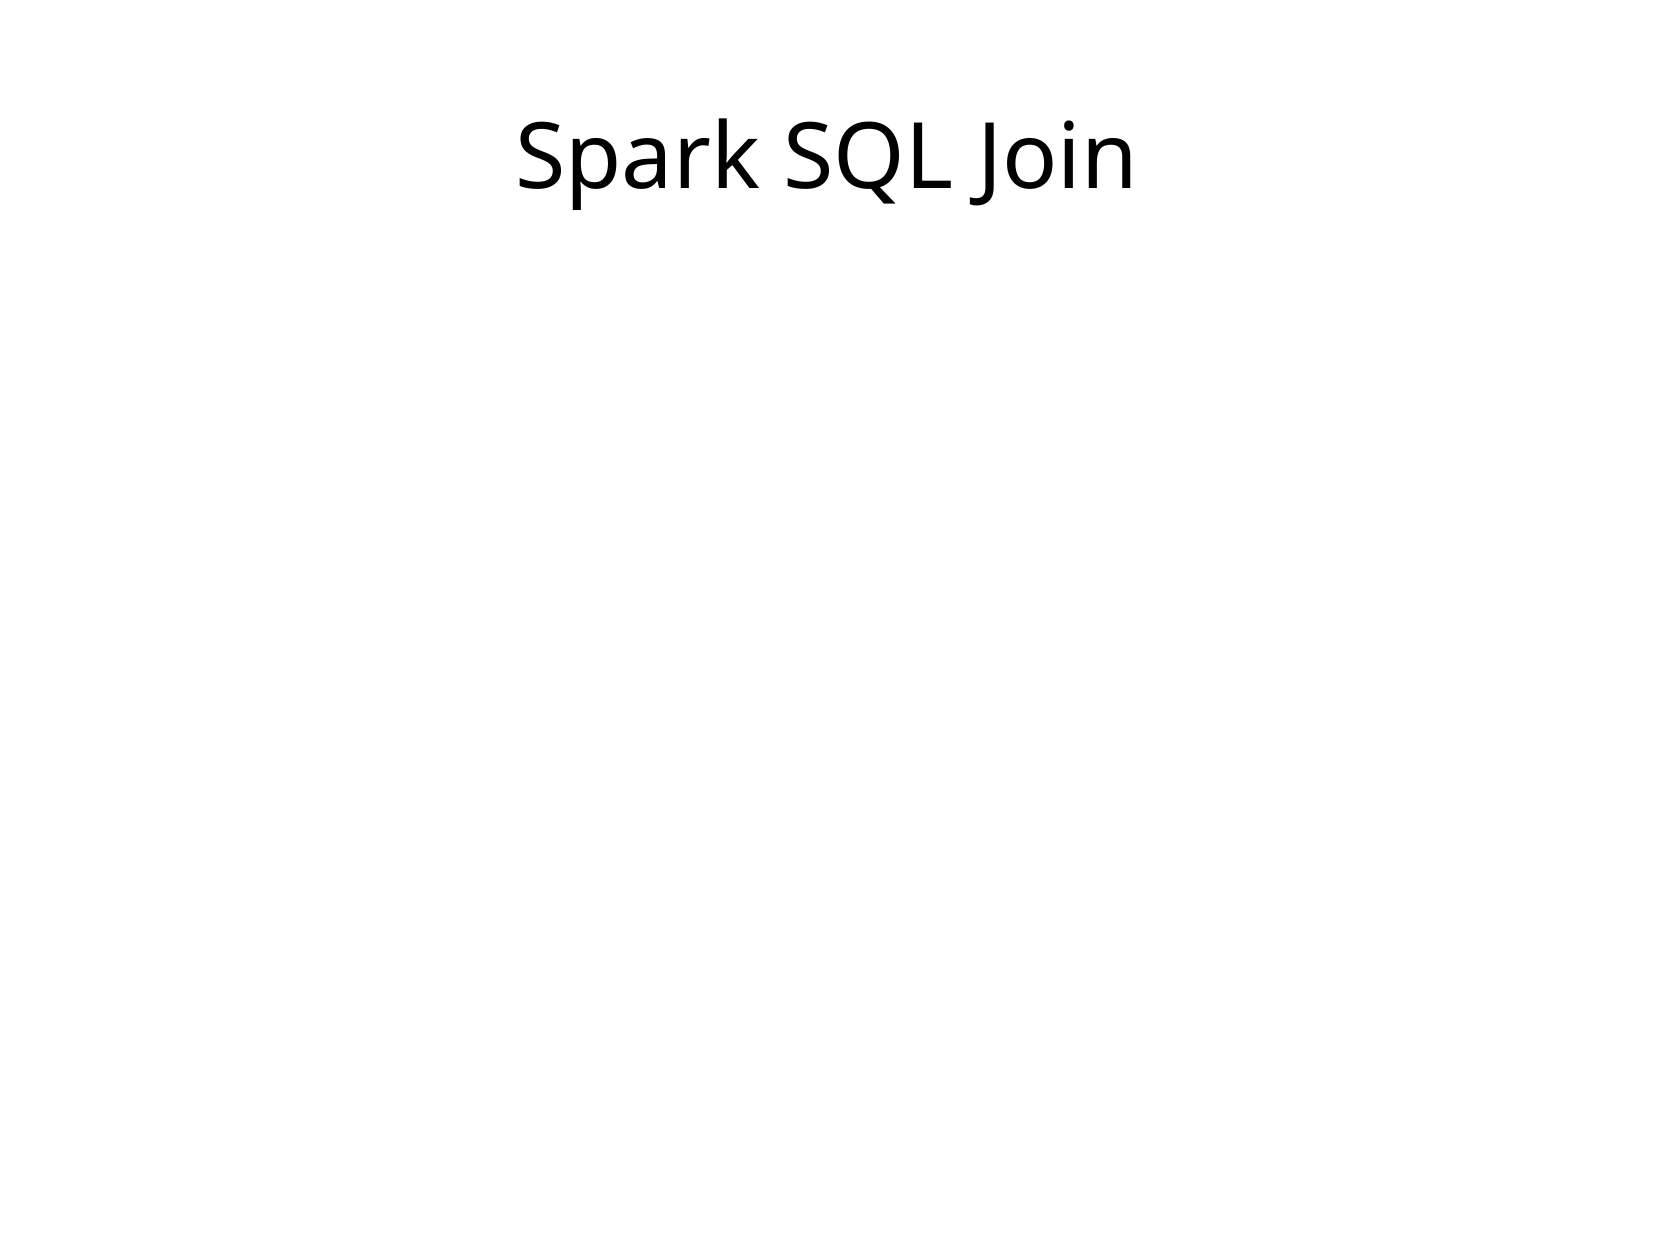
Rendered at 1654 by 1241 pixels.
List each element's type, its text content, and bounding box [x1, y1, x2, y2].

title Spark SQL Join [82, 49, 1571, 257]
